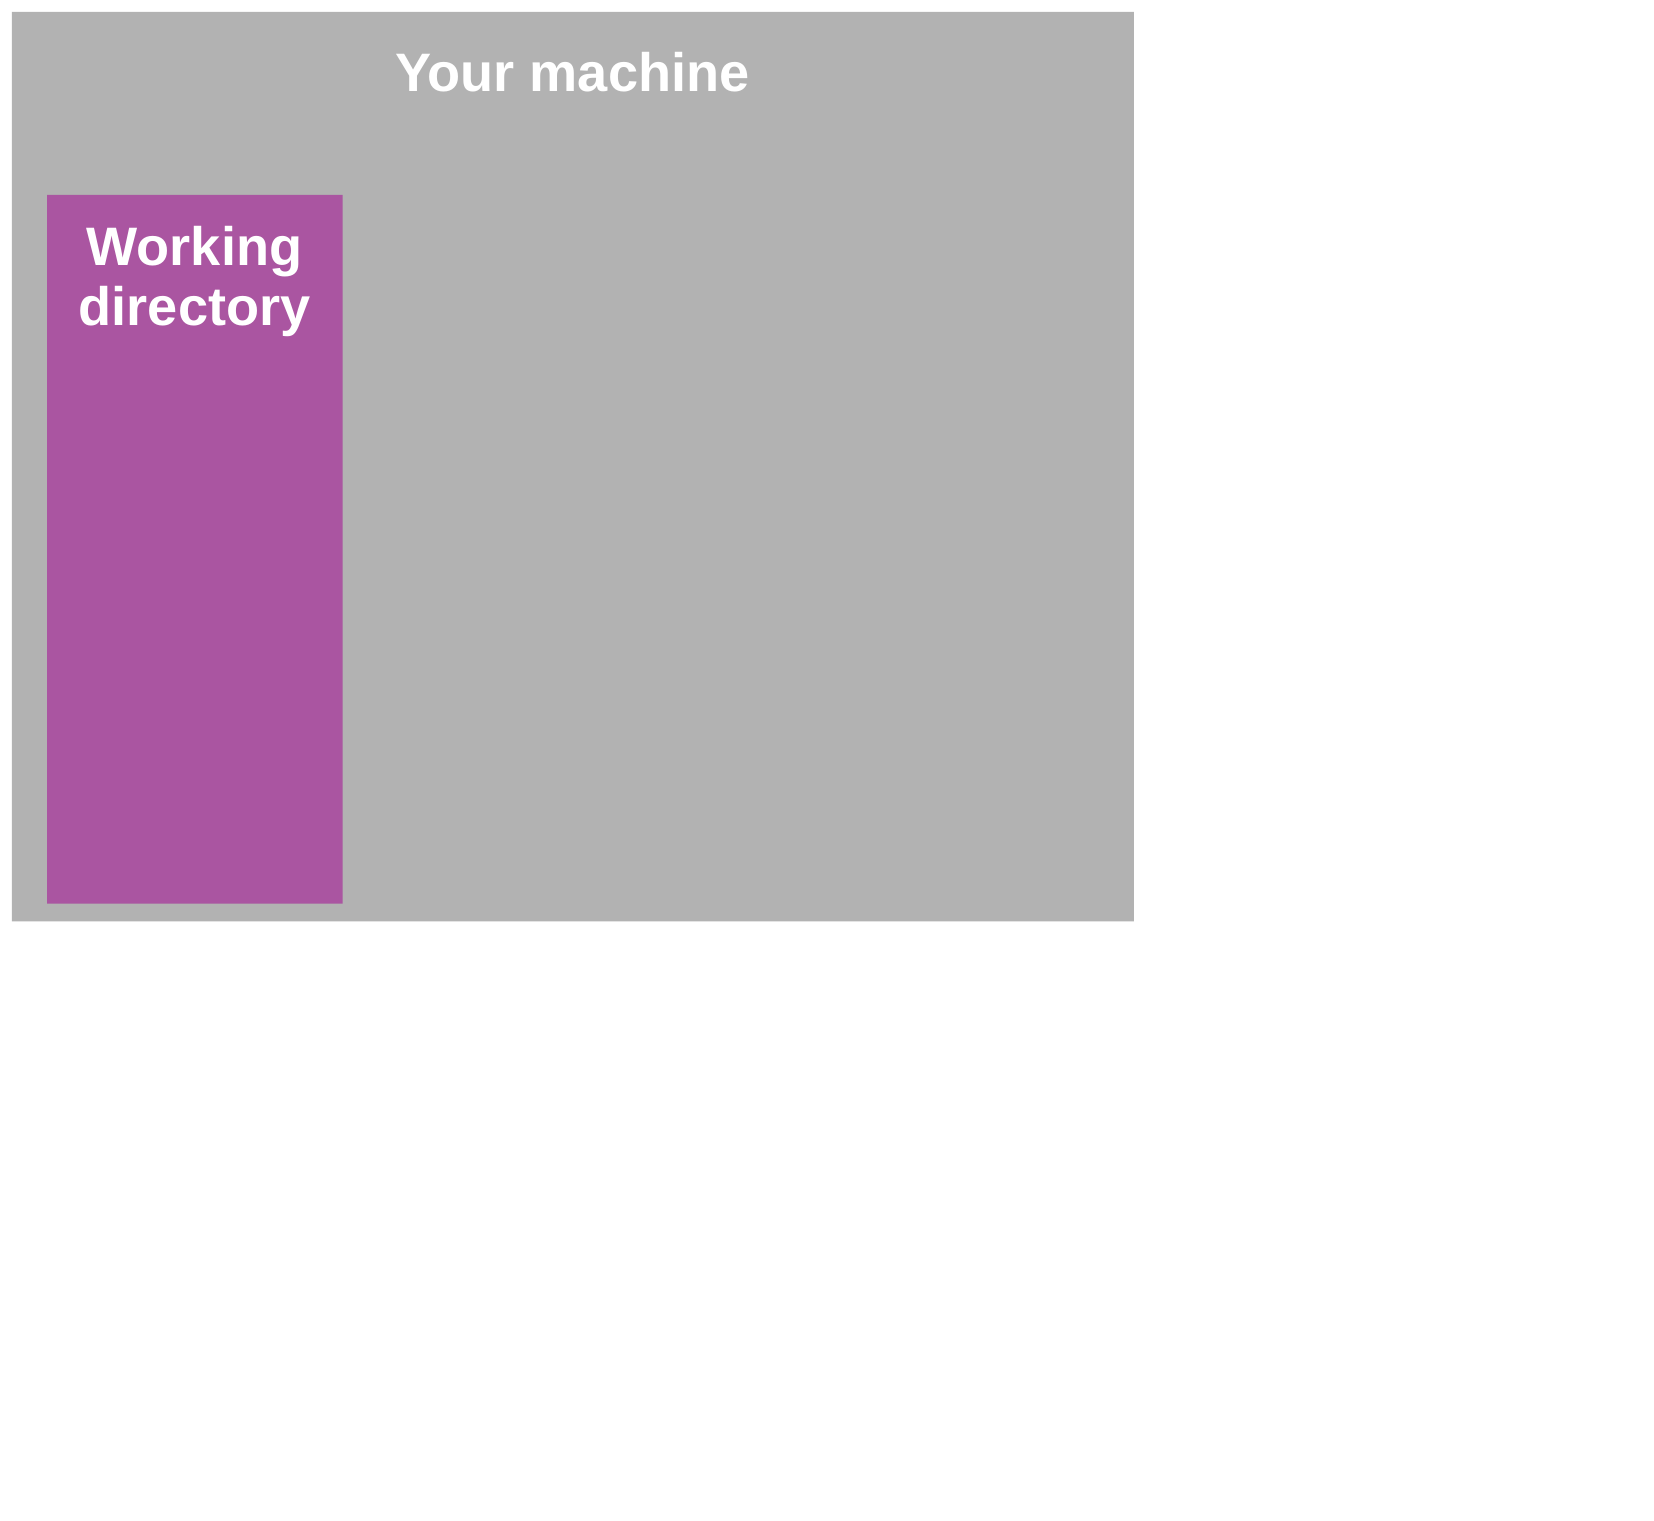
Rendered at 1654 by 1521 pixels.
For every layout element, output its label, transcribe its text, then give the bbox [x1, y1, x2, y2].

text_box Your machine [11, 11, 1134, 922]
text_box Working directory [47, 194, 343, 904]
